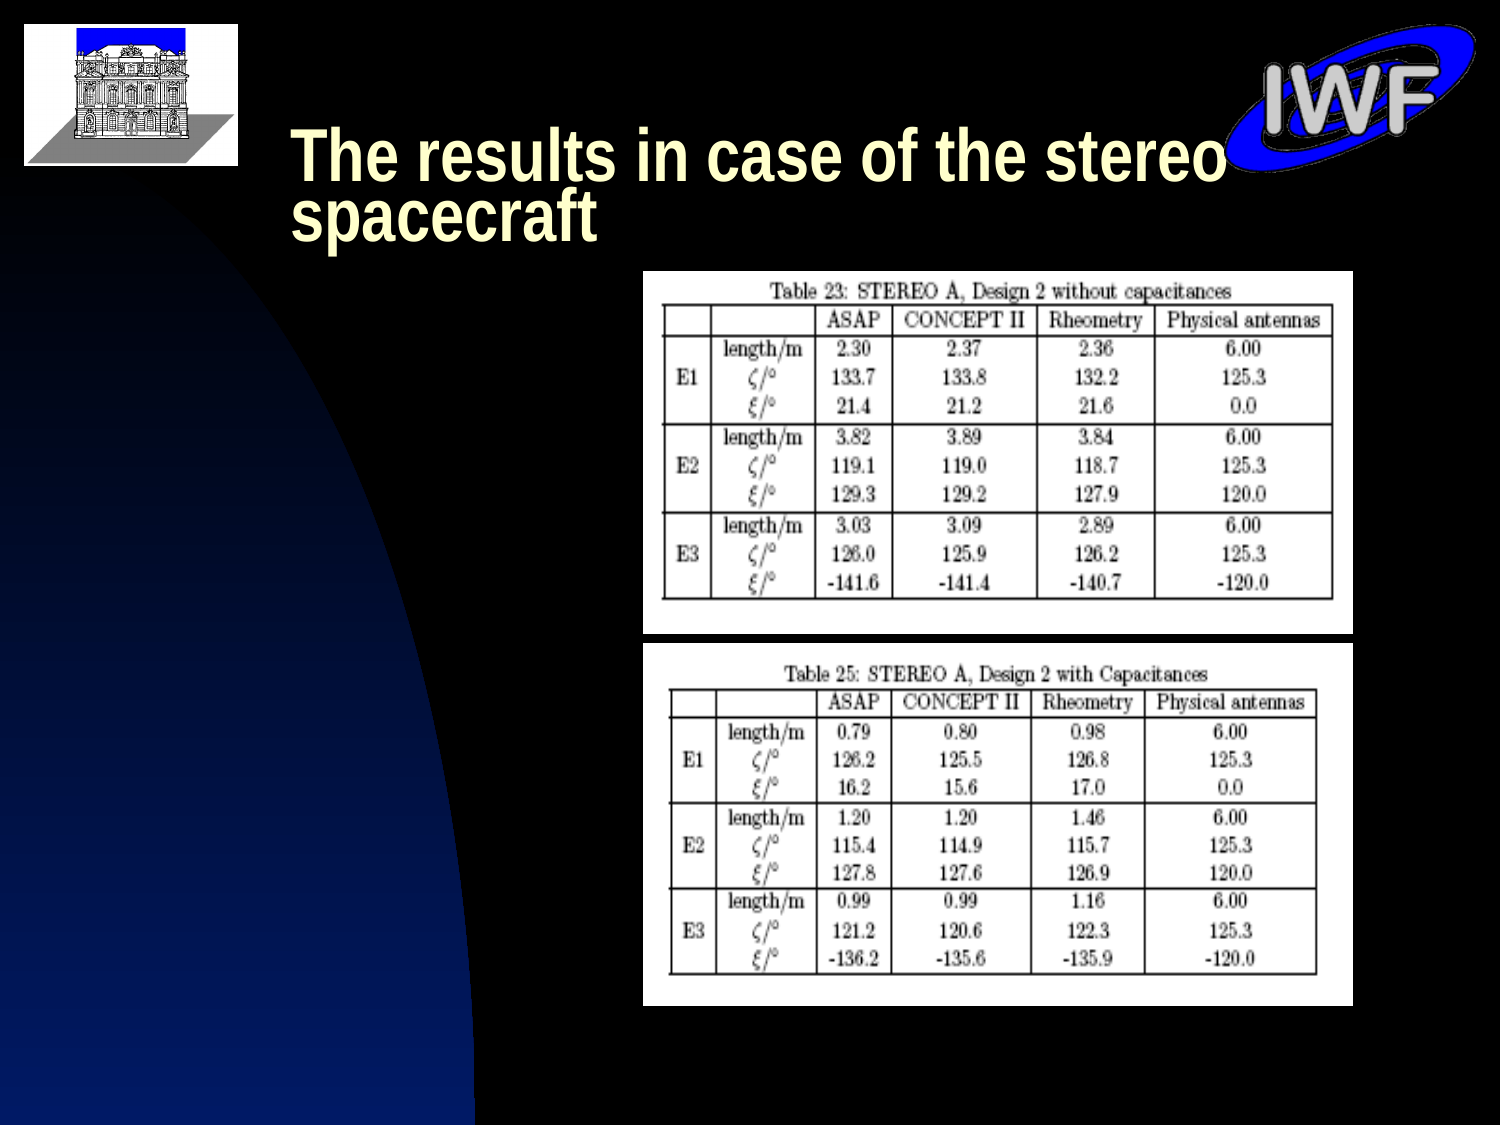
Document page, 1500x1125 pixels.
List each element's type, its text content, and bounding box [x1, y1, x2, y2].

picture [1224, 24, 1476, 173]
title The results in case of the stereo spacecraft [275, 99, 1463, 288]
picture [643, 271, 1353, 634]
picture [24, 24, 238, 166]
picture [643, 643, 1353, 1006]
